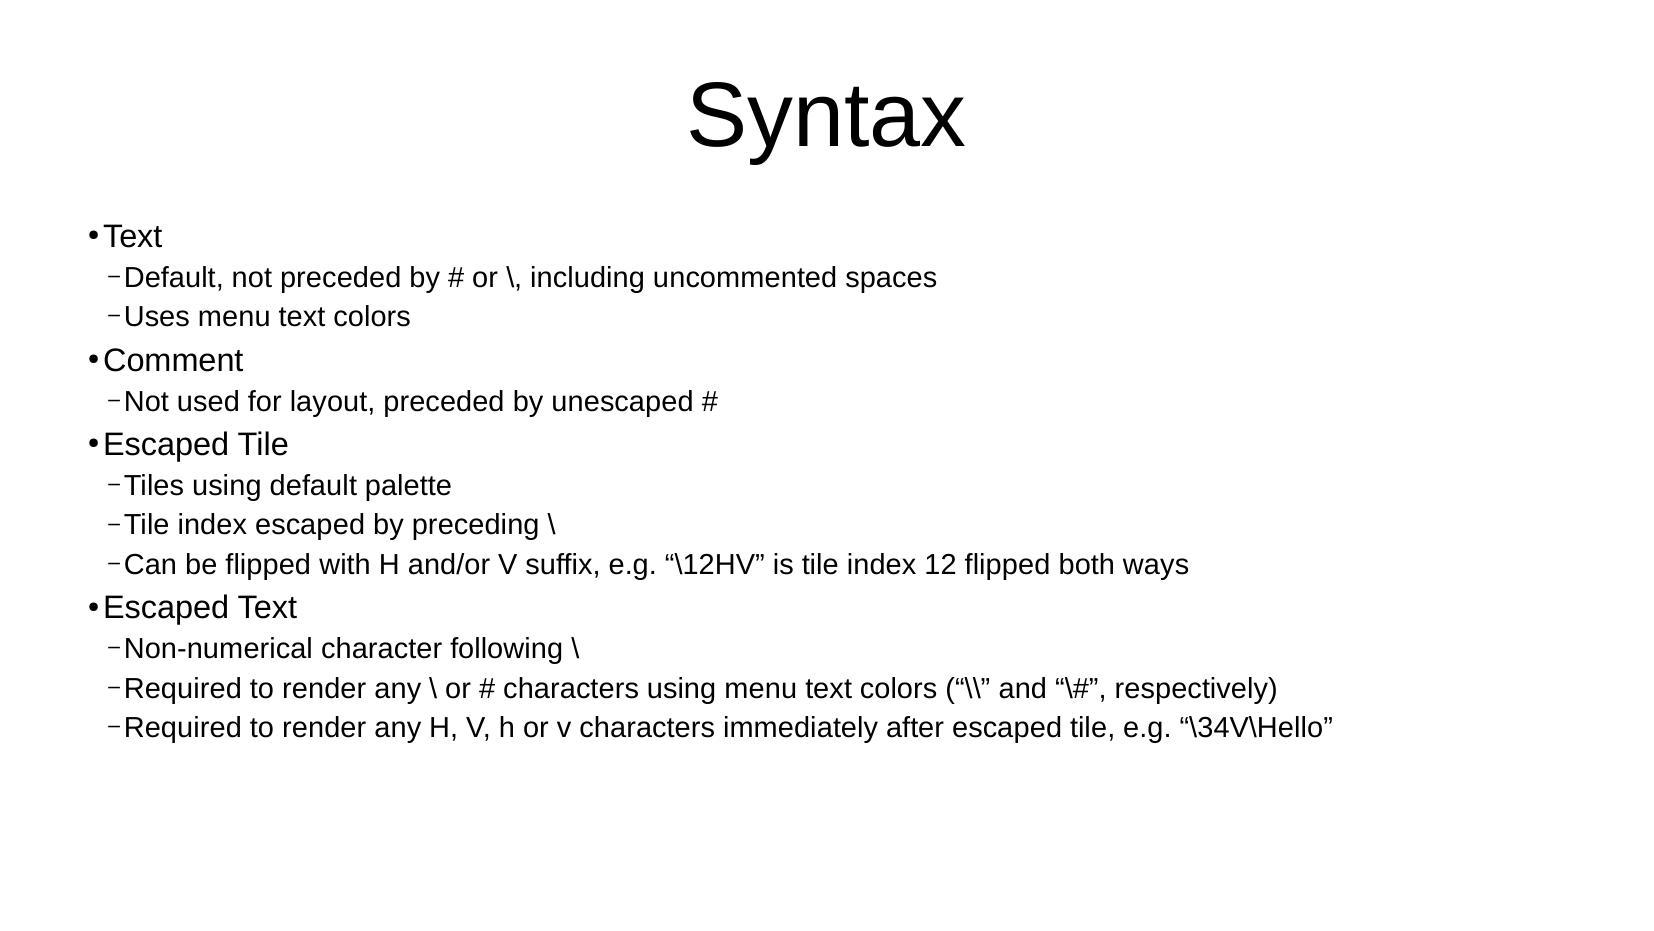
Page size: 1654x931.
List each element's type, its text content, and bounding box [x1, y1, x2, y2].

title Syntax [82, 37, 1571, 193]
list Text Default, not preceded by # or \, including uncommented spaces Uses menu text colors Comment Not used for layout, preceded by unescaped # Escaped Tile Tiles using default palette Tile index escaped by preceding \ Can be flipped with H and/or V suffix, e.g. “\12HV” is tile index 12 flipped both ways Escaped Text Non-numerical character following \ Required to render any \ or # characters using menu text colors (“\\” and “\#”, respectively) Required to render any H, V, h or v characters immediately after escaped tile, e.g. “\34V\Hello” [82, 217, 1571, 758]
